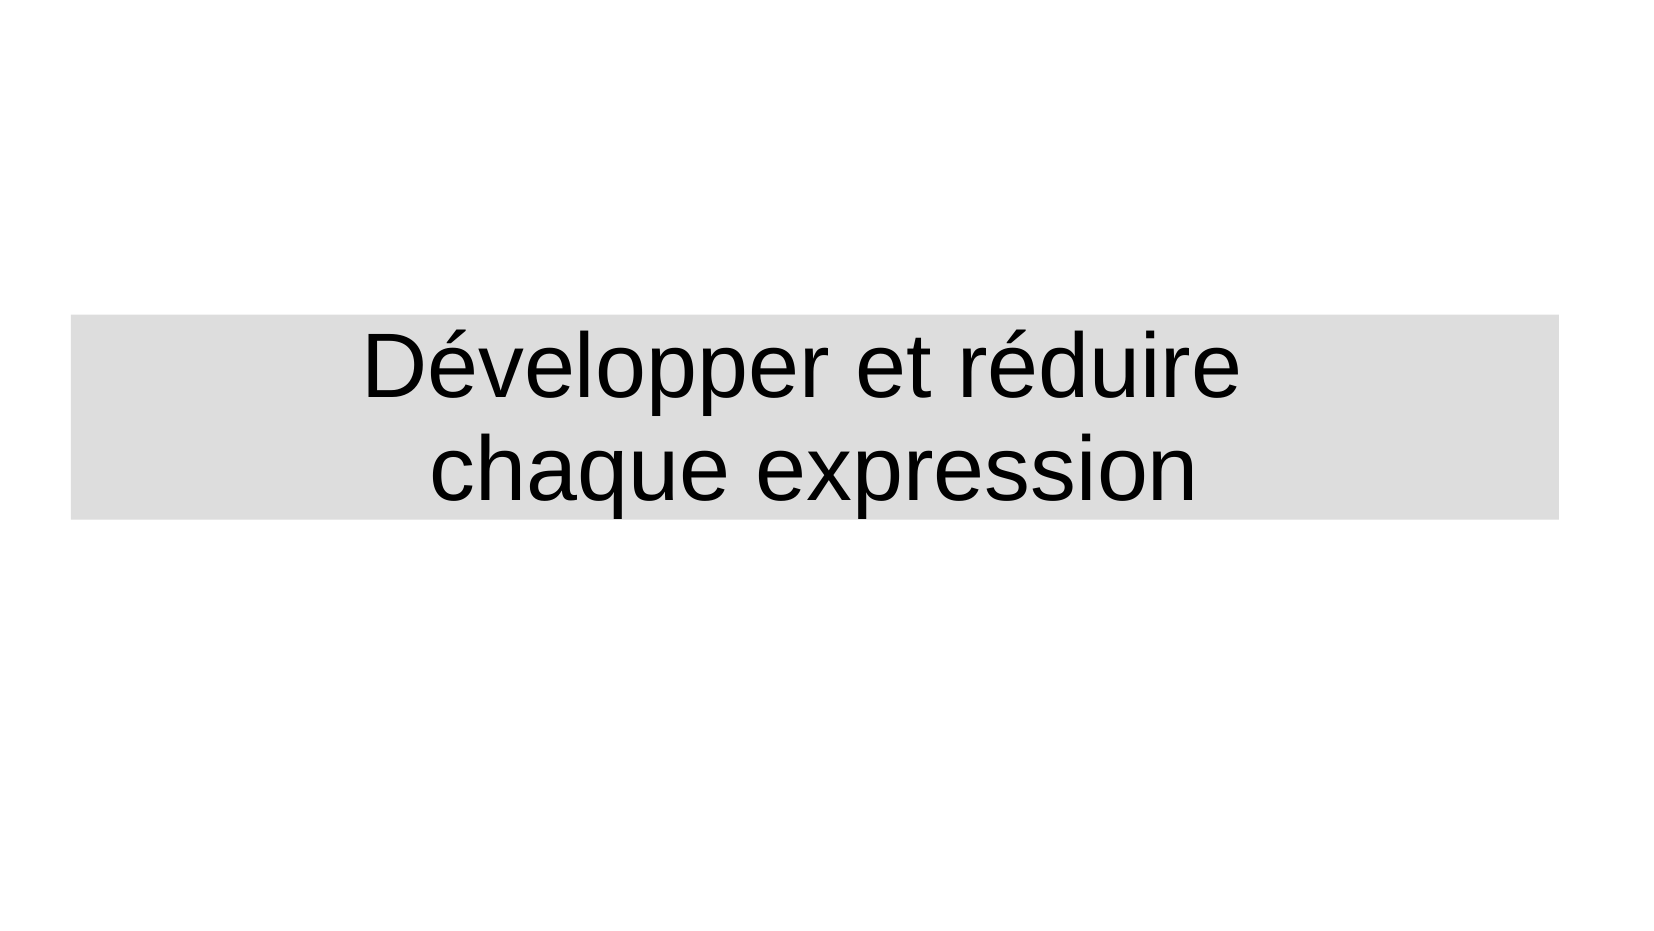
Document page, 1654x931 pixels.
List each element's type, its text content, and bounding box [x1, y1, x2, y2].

title Développer et réduire chaque expression [70, 314, 1559, 520]
